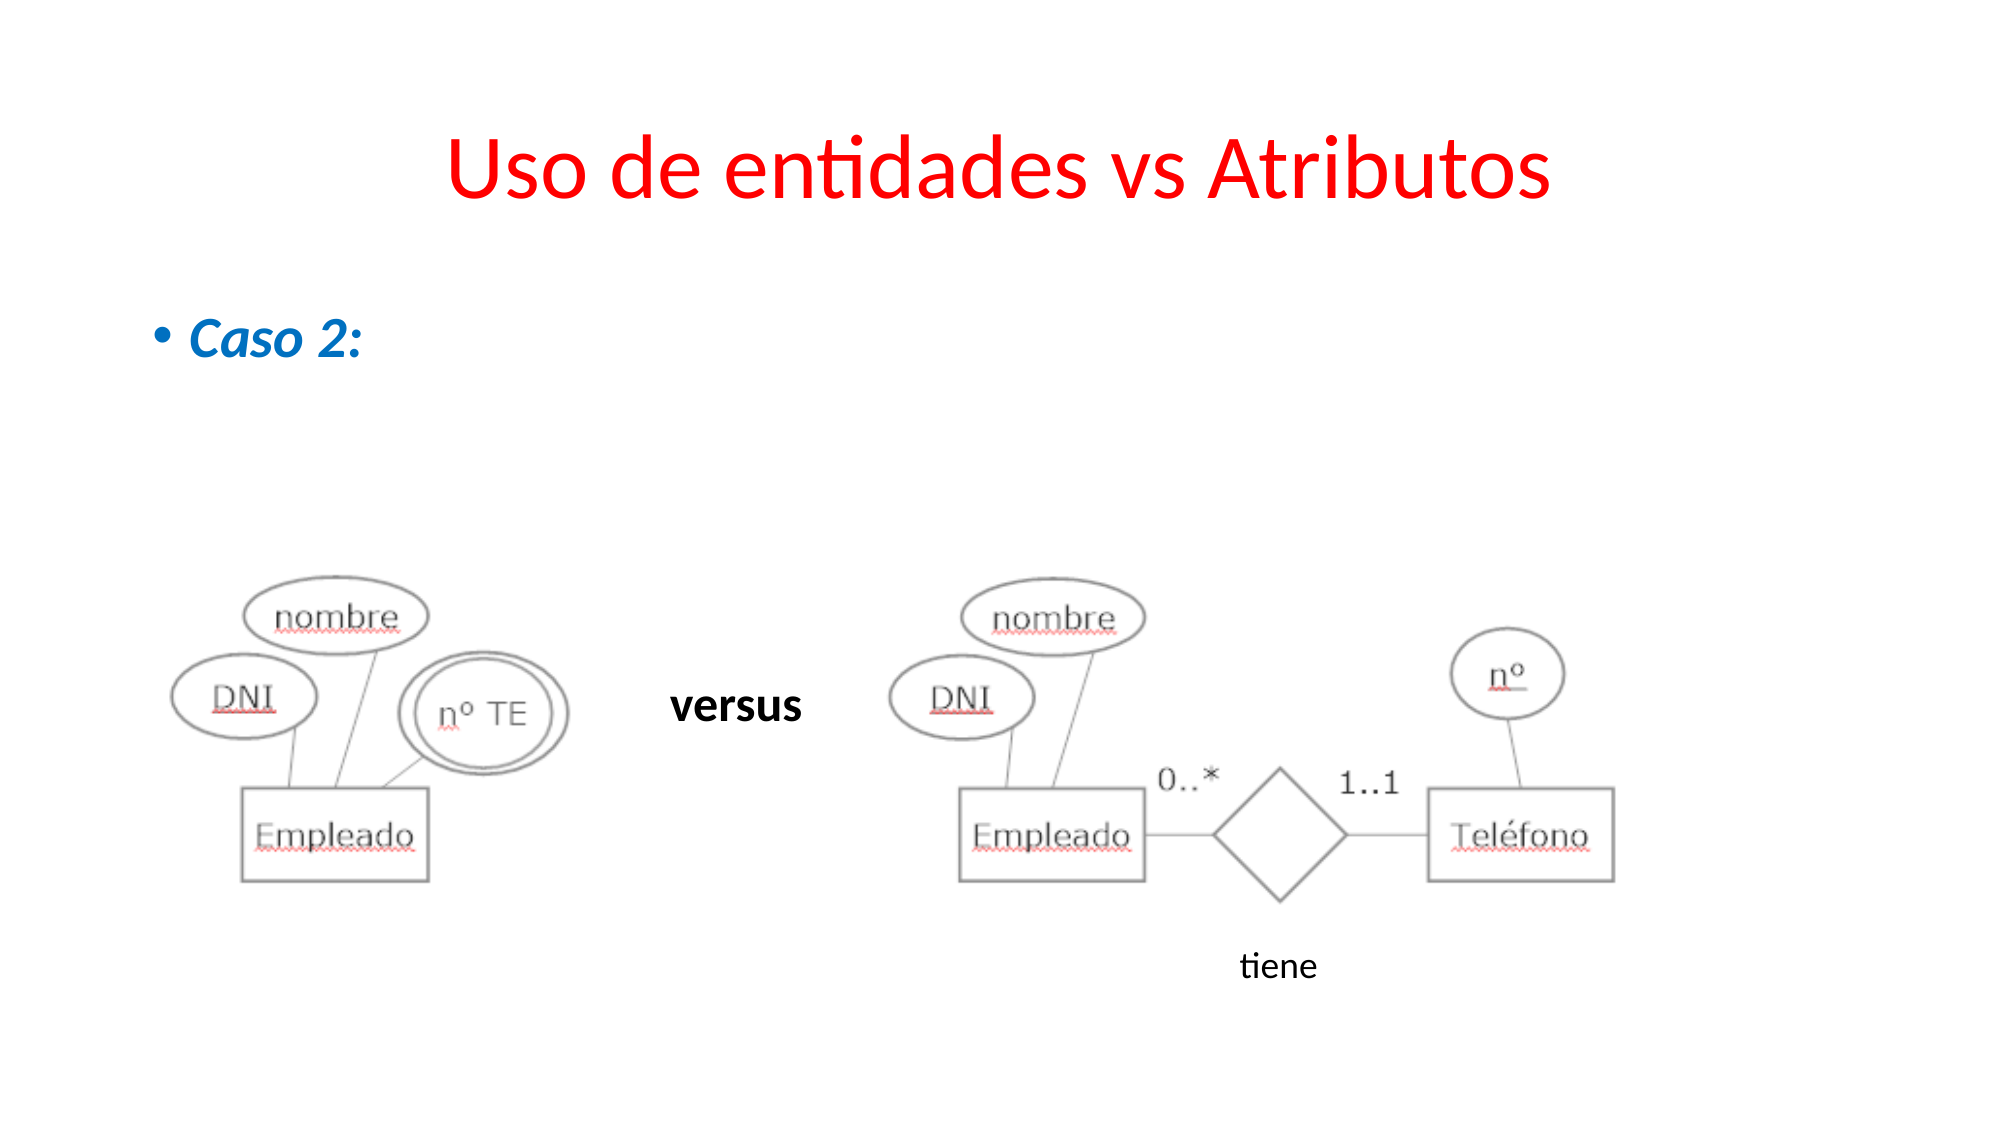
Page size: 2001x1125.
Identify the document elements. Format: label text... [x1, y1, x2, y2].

text_box versus [655, 664, 820, 740]
list Caso 2: [137, 299, 1863, 389]
text_box tiene [1224, 933, 1334, 994]
picture [137, 562, 588, 895]
title Uso de entidades vs Atributos [137, 59, 1863, 278]
picture [870, 554, 1635, 920]
